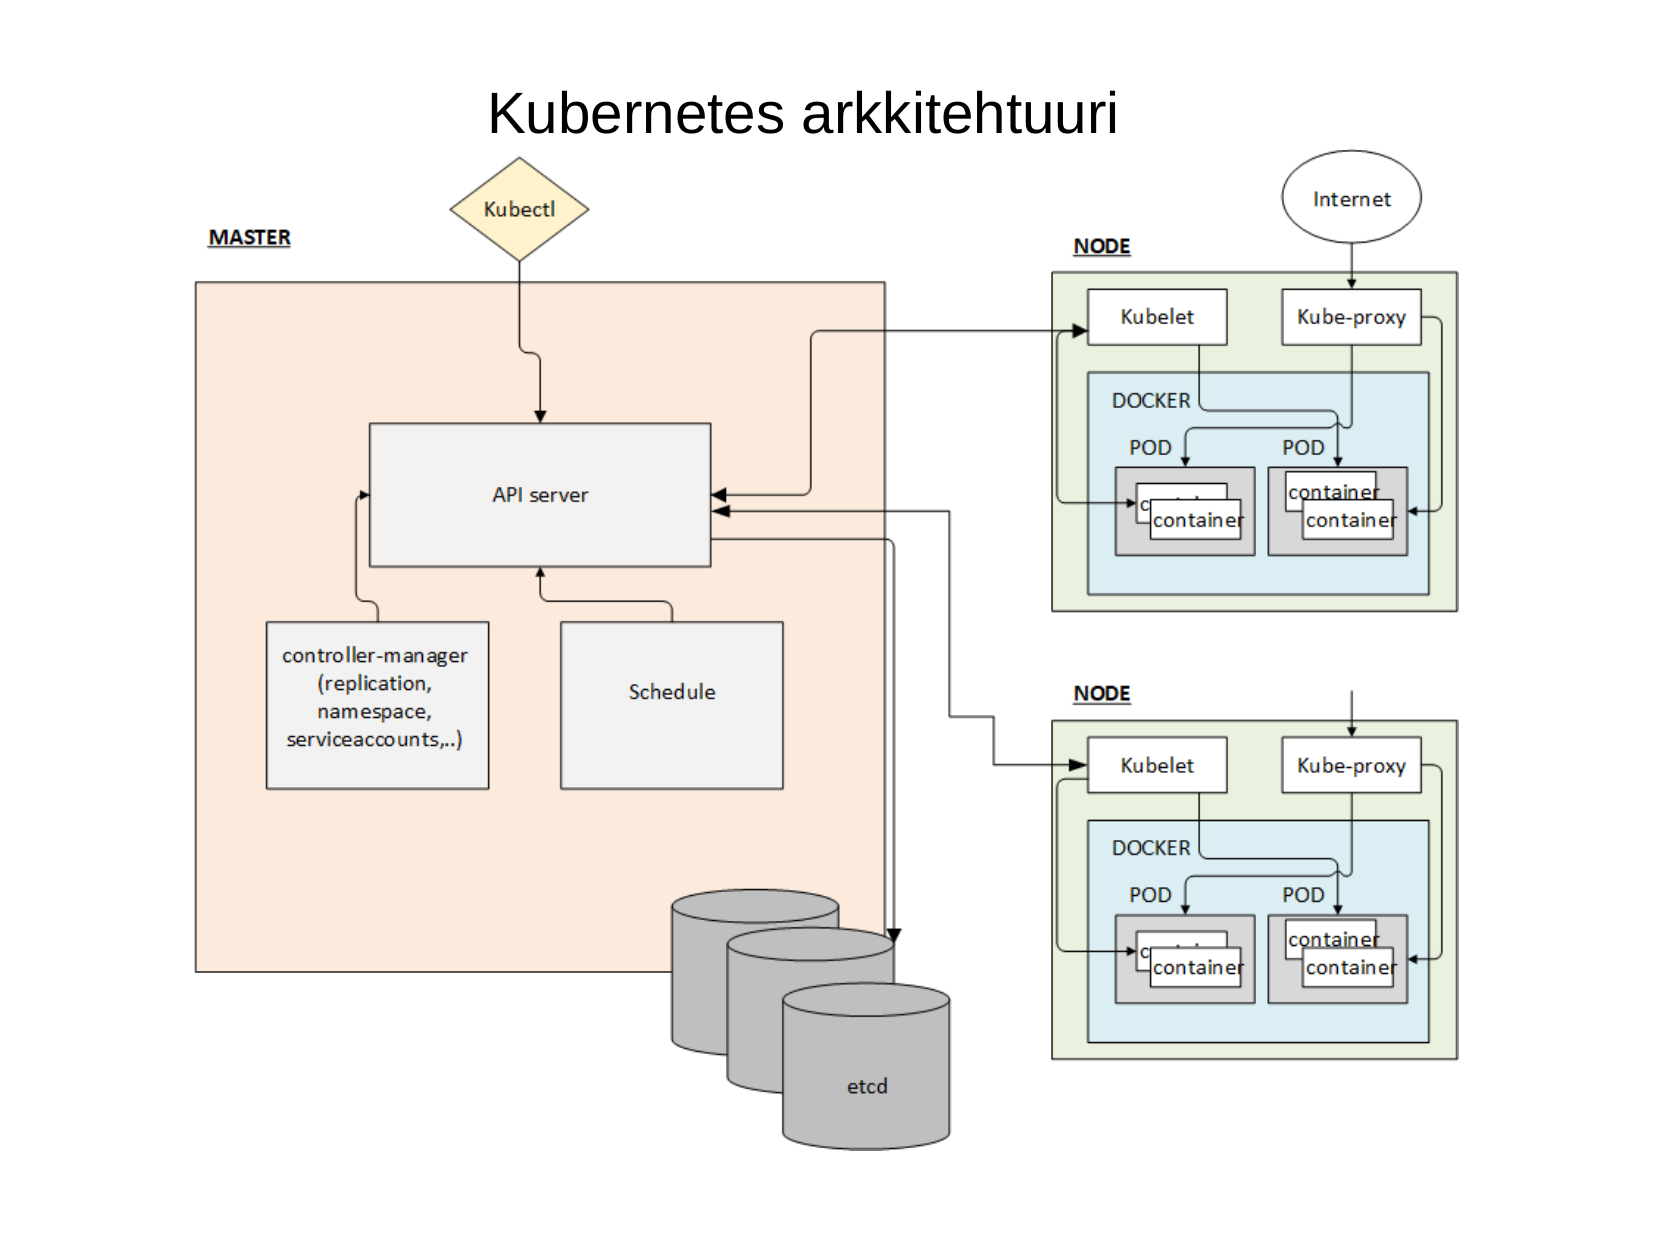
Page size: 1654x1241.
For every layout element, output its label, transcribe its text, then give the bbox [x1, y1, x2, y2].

title Kubernetes arkkitehtuuris [82, 49, 1571, 155]
picture [194, 149, 1459, 1151]
